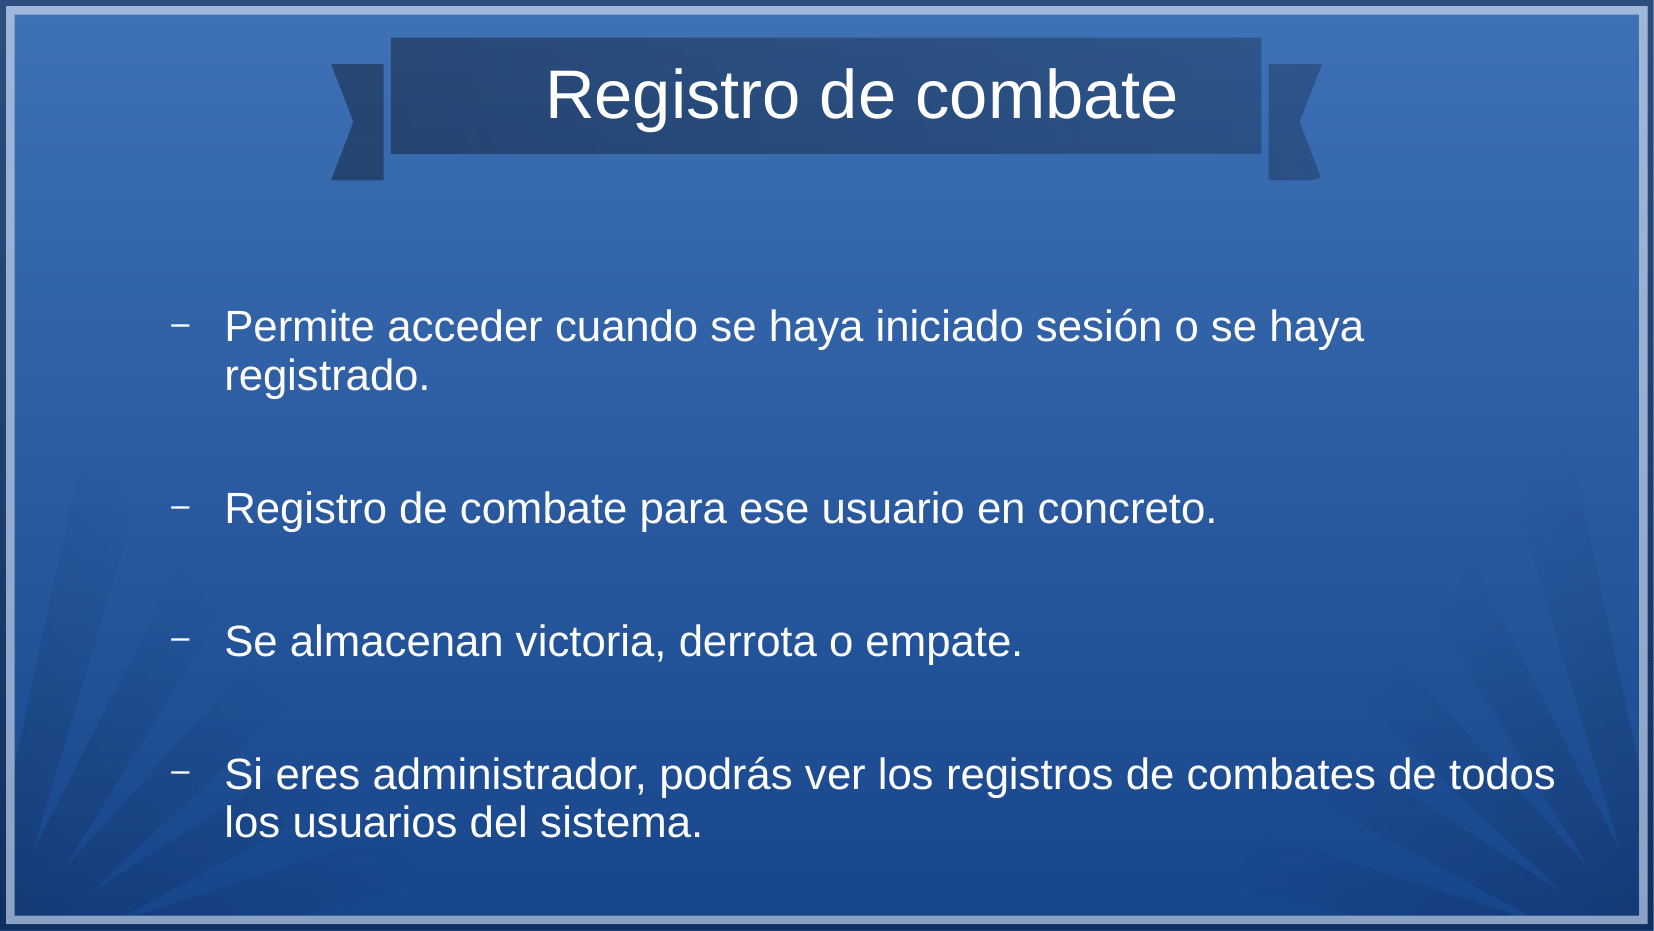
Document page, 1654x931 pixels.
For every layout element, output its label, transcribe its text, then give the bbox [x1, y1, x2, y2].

list Permite acceder cuando se haya iniciado sesión o se haya registrado. Registro de combate para ese usuario en concreto. Se almacenan victoria, derrota o empate. Si eres administrador, podrás ver los registros de combates de todos los usuarios del sistema. [82, 224, 1571, 848]
title Registro de combate [389, 35, 1264, 154]
